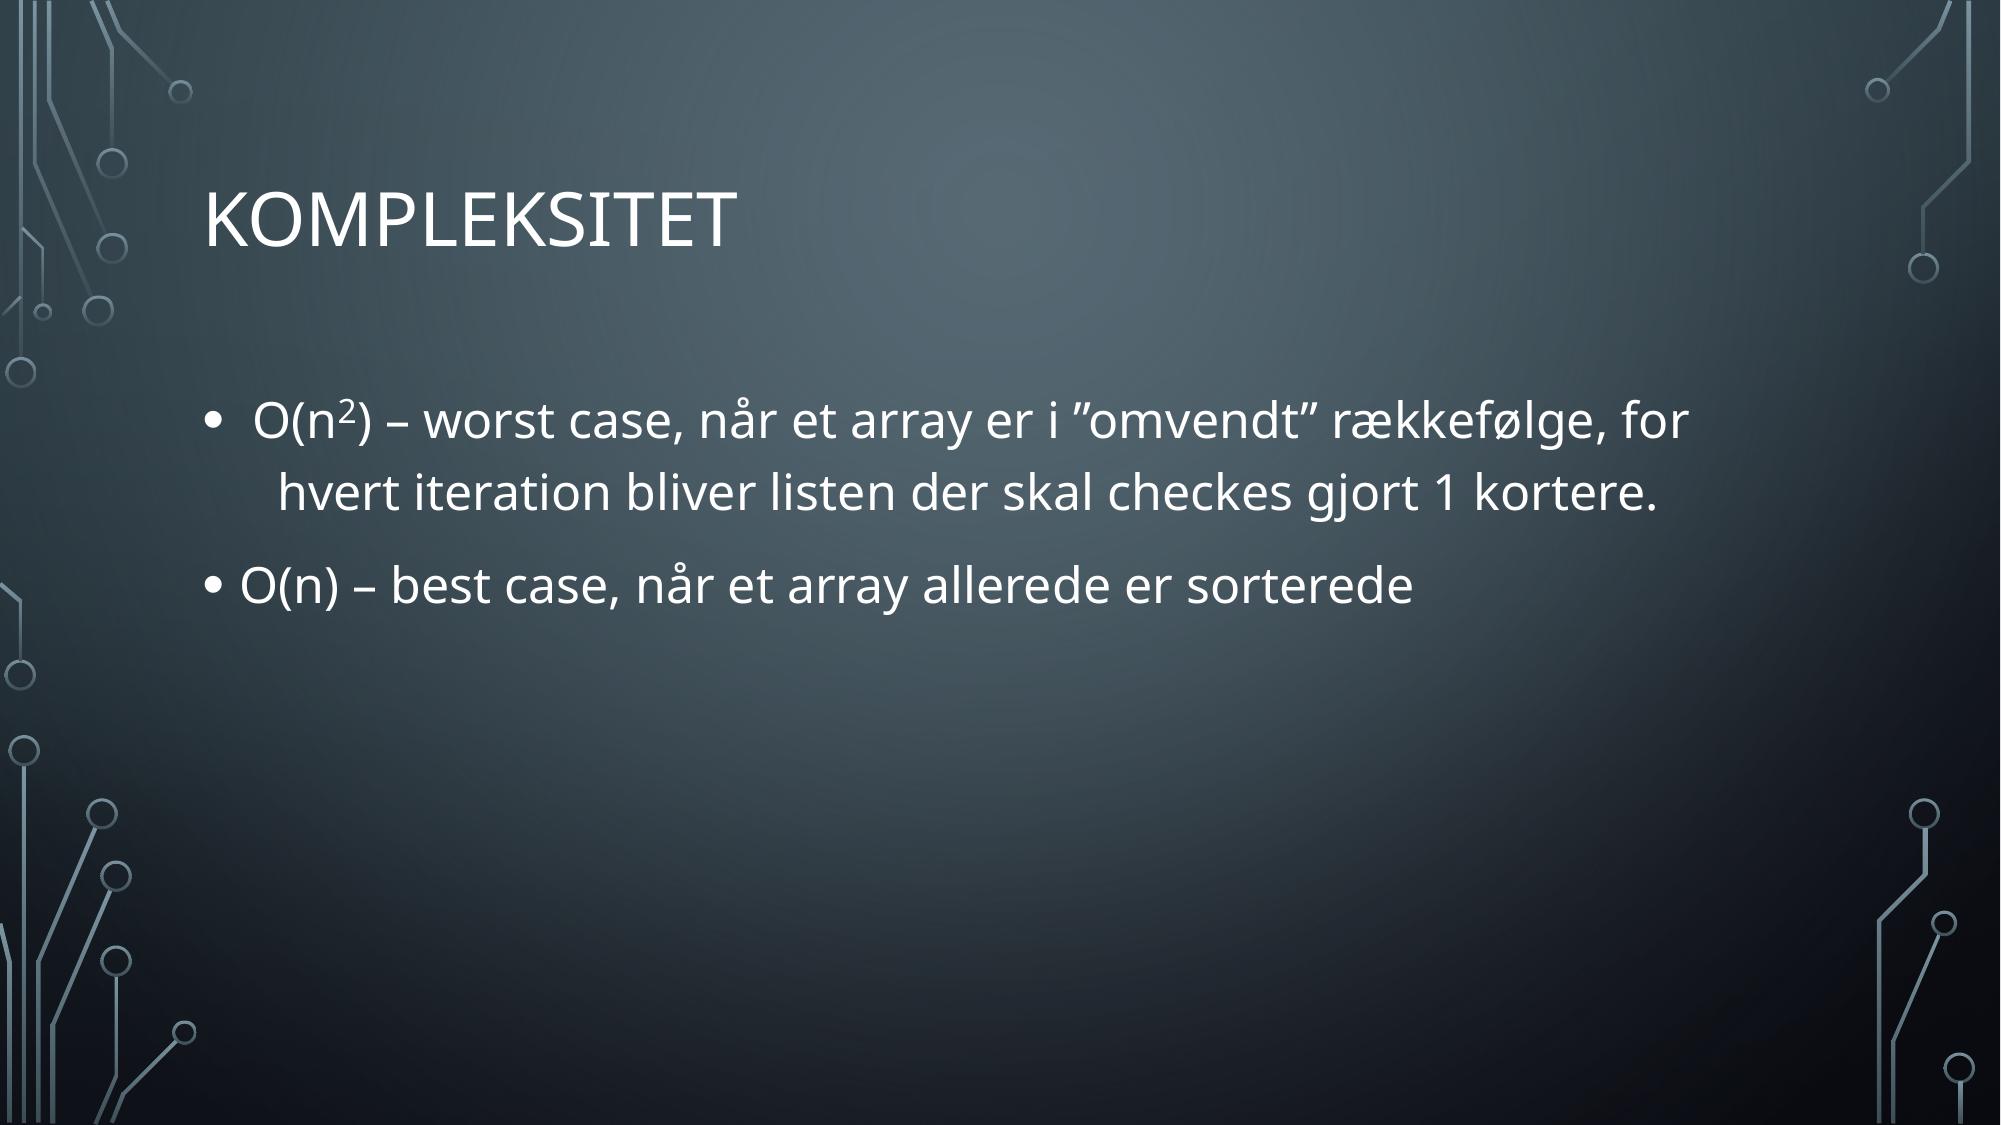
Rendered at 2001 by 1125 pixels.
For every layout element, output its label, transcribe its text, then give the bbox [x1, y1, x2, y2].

list О(n2) – worst case, når et array er i ”omvendt” rækkefølge, for hvert iteration bliver listen der skal checkes gjort 1 kortere. O(n) – best case, når et array allerede er sorterede [187, 369, 1813, 951]
title Kompleksitet [187, 101, 1813, 344]
